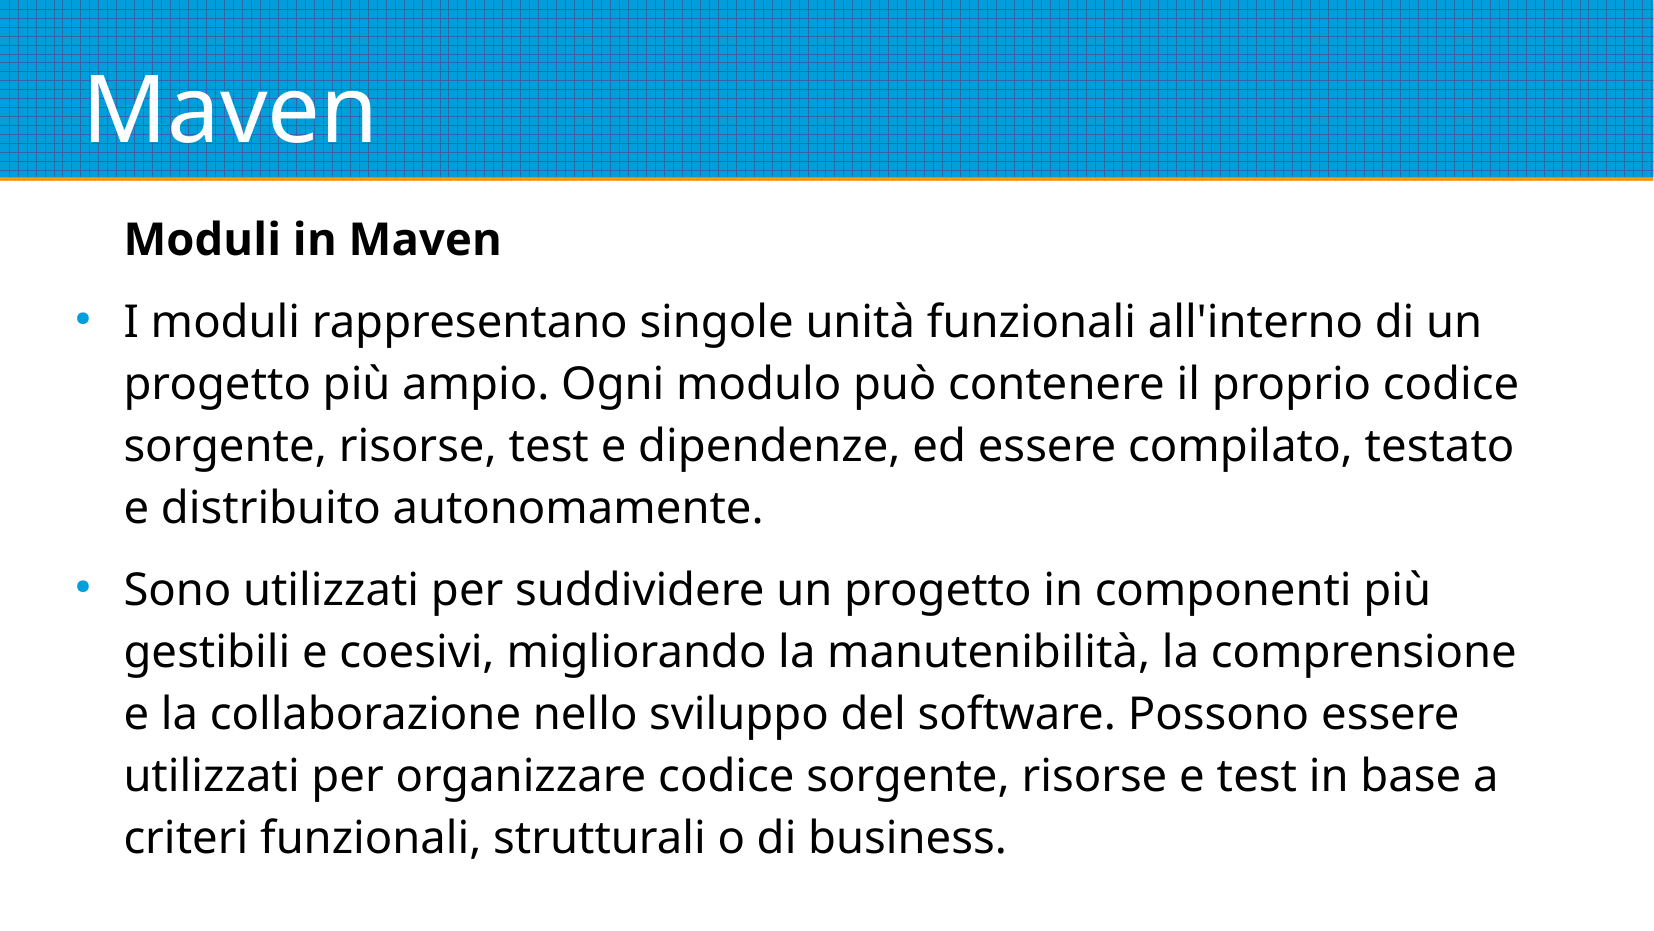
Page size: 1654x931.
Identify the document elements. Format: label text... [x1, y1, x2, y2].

list Moduli in Maven I moduli rappresentano singole unità funzionali all'interno di un progetto più ampio. Ogni modulo può contenere il proprio codice sorgente, risorse, test e dipendenze, ed essere compilato, testato e distribuito autonomamente. Sono utilizzati per suddividere un progetto in componenti più gestibili e coesivi, migliorando la manutenibilità, la comprensione e la collaborazione nello sviluppo del software. Possono essere utilizzati per organizzare codice sorgente, risorse e test in base a criteri funzionali, strutturali o di business. [59, 206, 1540, 916]
title Maven [82, 14, 1571, 171]
